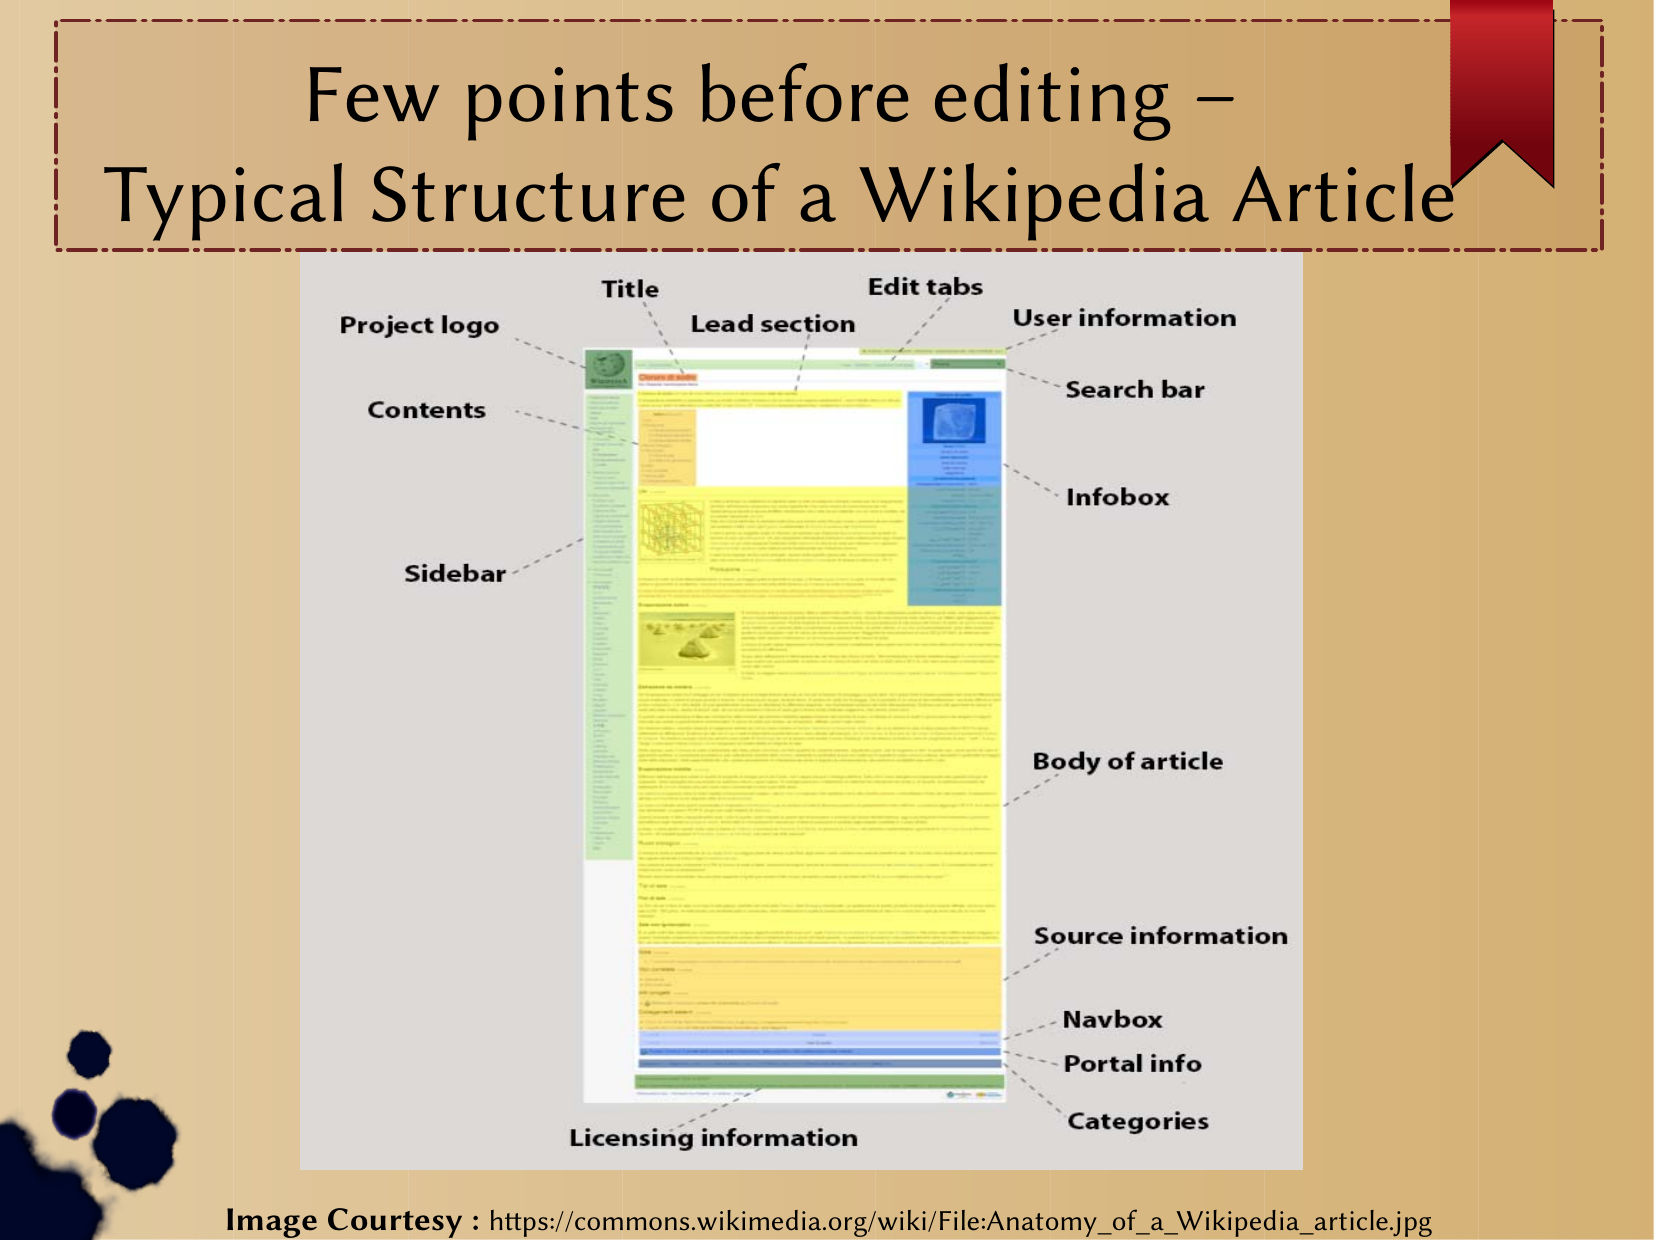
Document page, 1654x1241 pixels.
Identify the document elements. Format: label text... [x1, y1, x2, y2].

text_box Few points before editing – Typical Structure of a Wikipedia Article [82, 47, 1412, 229]
picture [300, 252, 1303, 1155]
text_box Image Courtesy : https://commons.wikimedia.org/wiki/File:Anatomy_of_a_Wikipedia_article.jpg [210, 1155, 1621, 1241]
